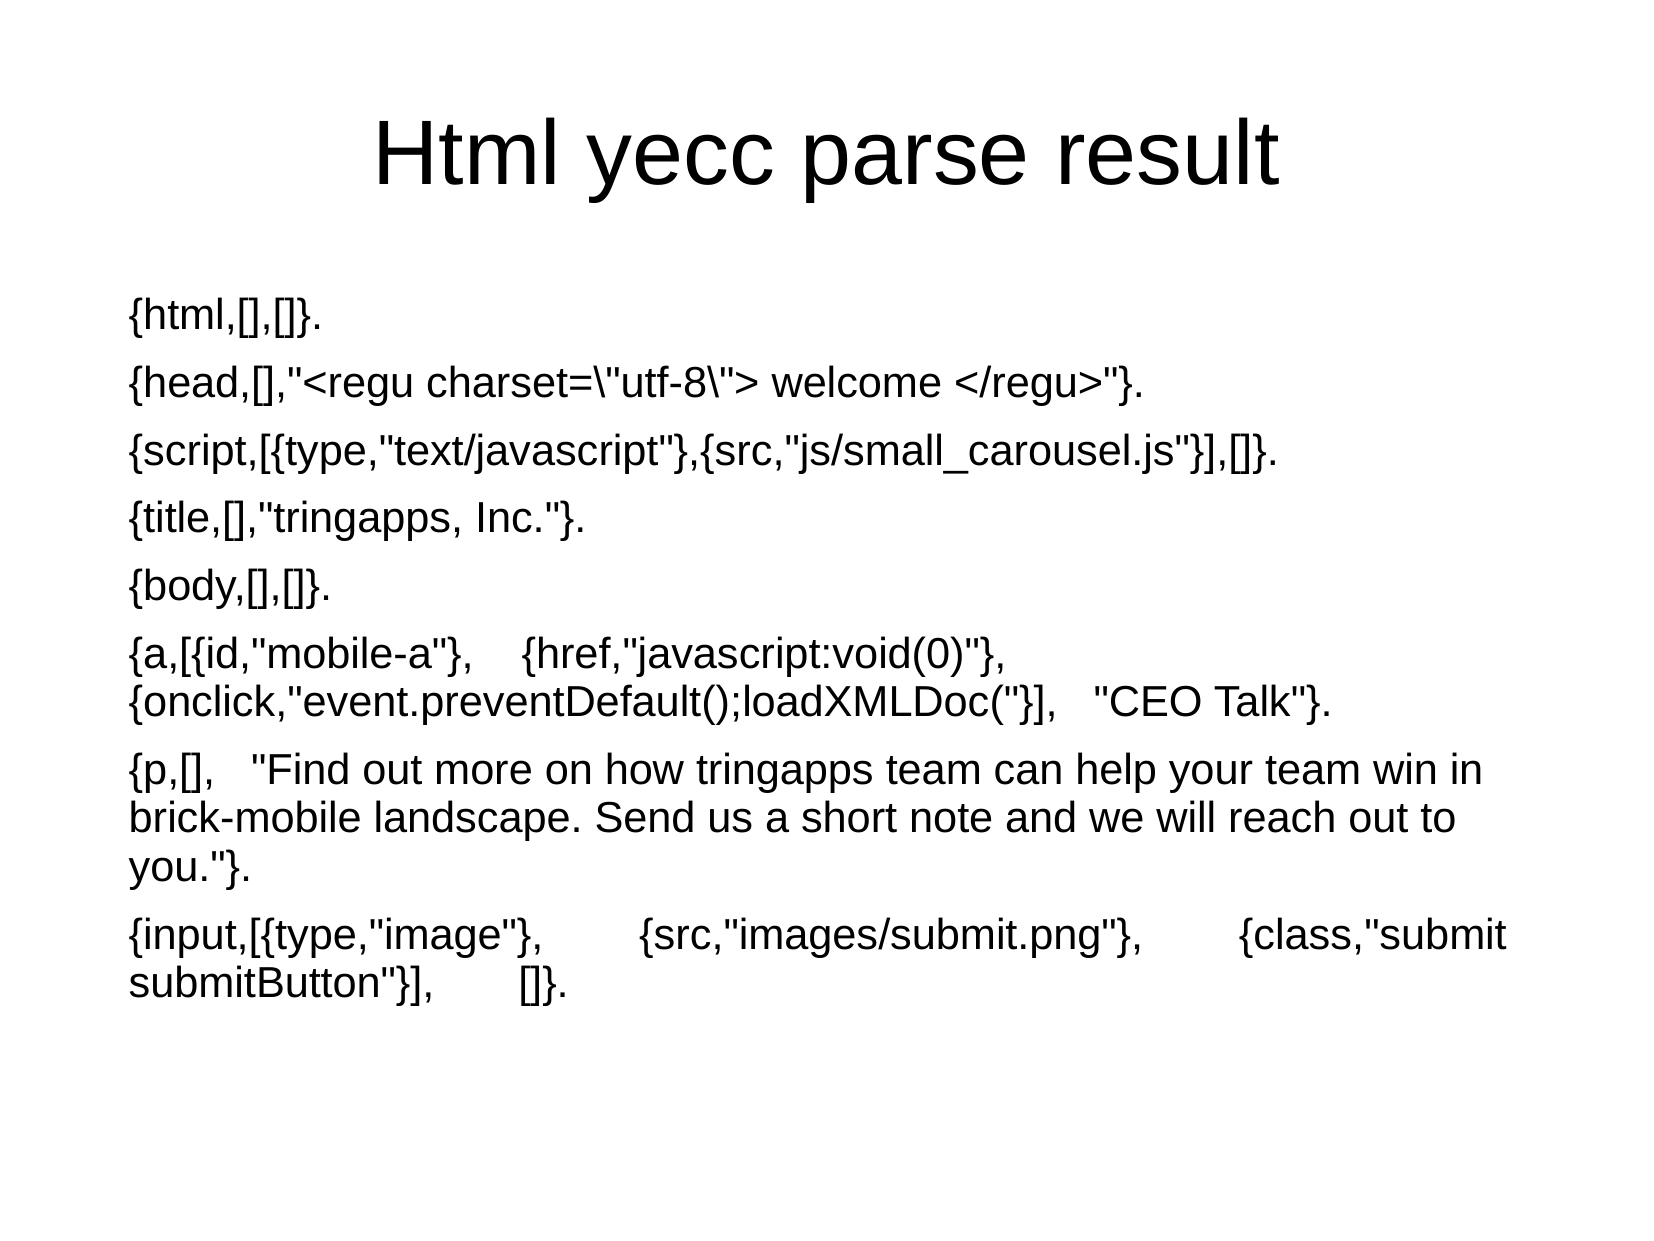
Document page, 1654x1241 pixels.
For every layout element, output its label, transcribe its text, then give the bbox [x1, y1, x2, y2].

list {html,[],[]}. {head,[],"<regu charset=\"utf-8\"> welcome </regu>"}. {script,[{type,"text/javascript"},{src,"js/small_carousel.js"}],[]}. {title,[],"tringapps, Inc."}. {body,[],[]}. {a,[{id,"mobile-a"}, {href,"javascript:void(0)"}, {onclick,"event.preventDefault();loadXMLDoc("}], "CEO Talk"}. {p,[], "Find out more on how tringapps team can help your team win in brick-mobile landscape. Send us a short note and we will reach out to you."}. {input,[{type,"image"}, {src,"images/submit.png"}, {class,"submit submitButton"}], []}. [82, 290, 1571, 1010]
title Html yecc parse result [82, 49, 1571, 257]
